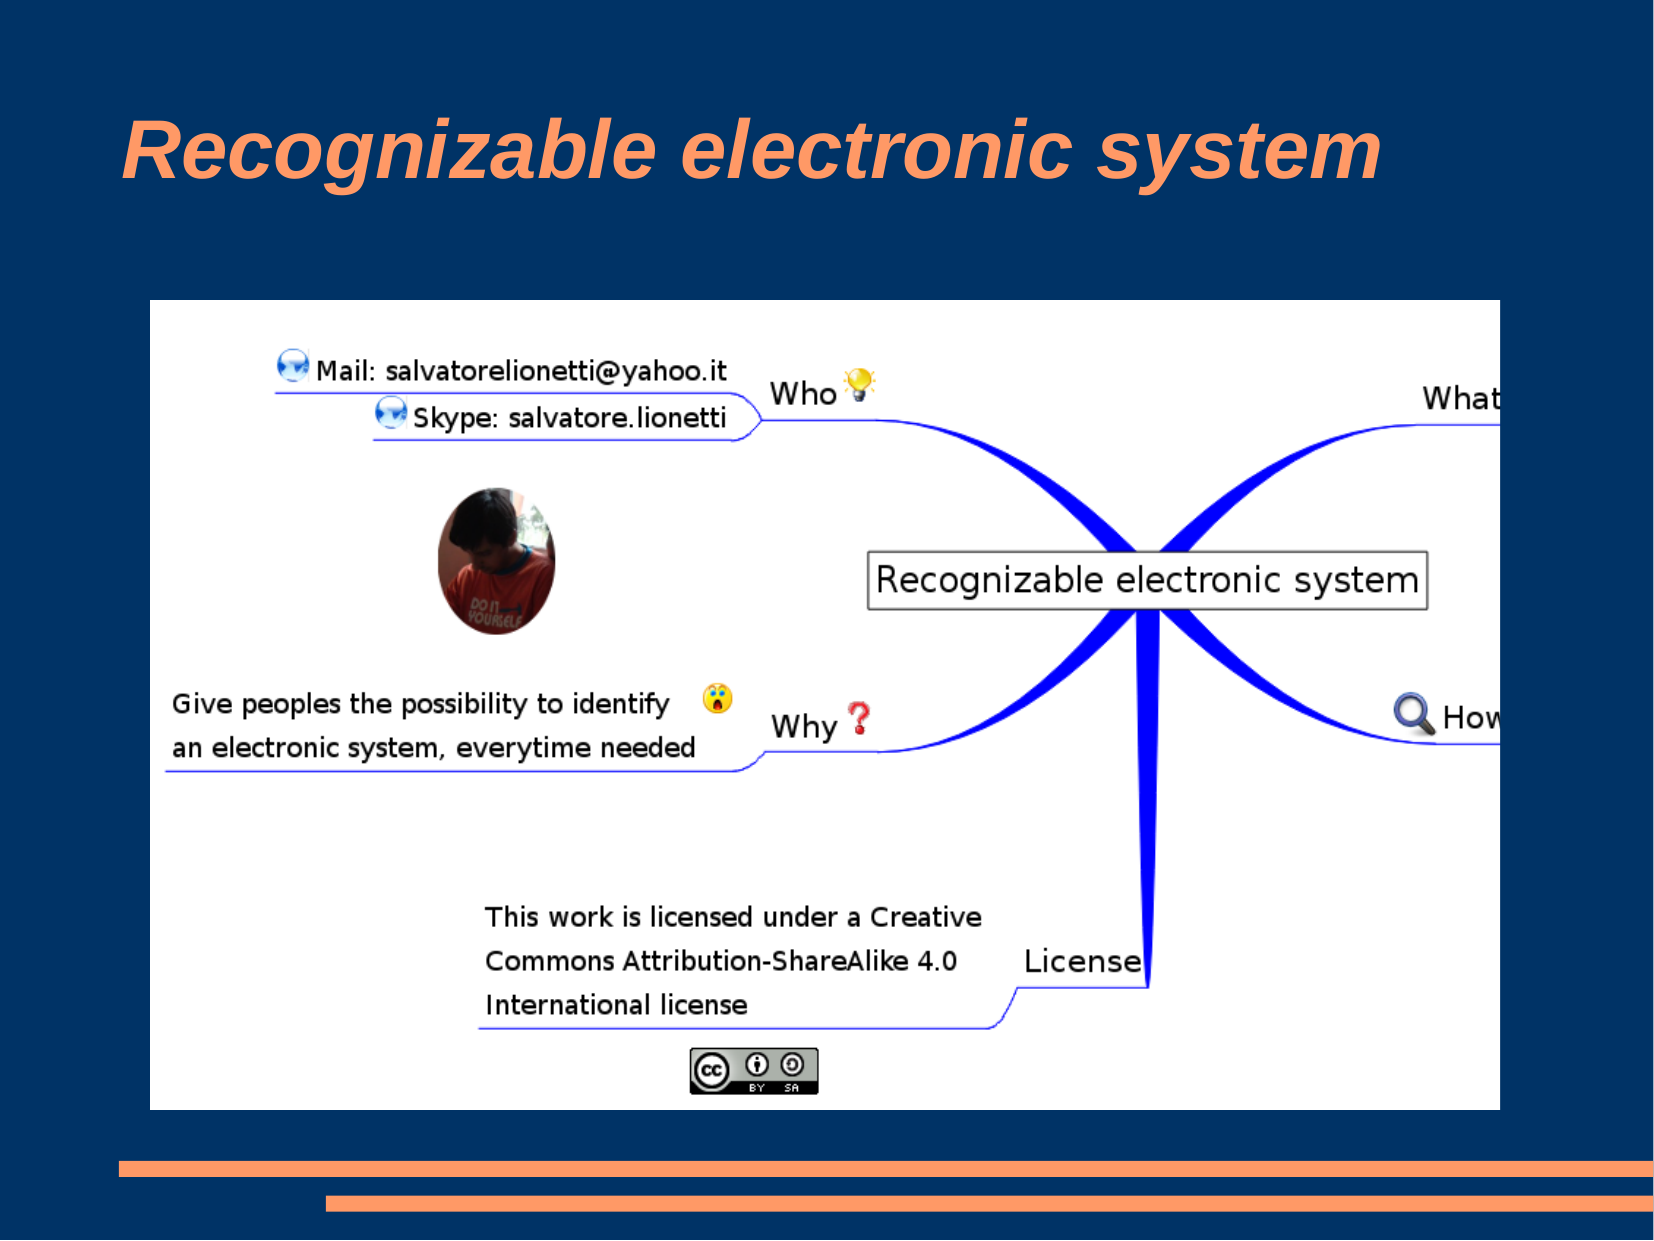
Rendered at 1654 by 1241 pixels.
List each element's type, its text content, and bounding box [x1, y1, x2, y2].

picture [150, 300, 1501, 1110]
title Recognizable electronic system [121, 46, 1534, 254]
subtitle [178, 364, 1570, 1147]
